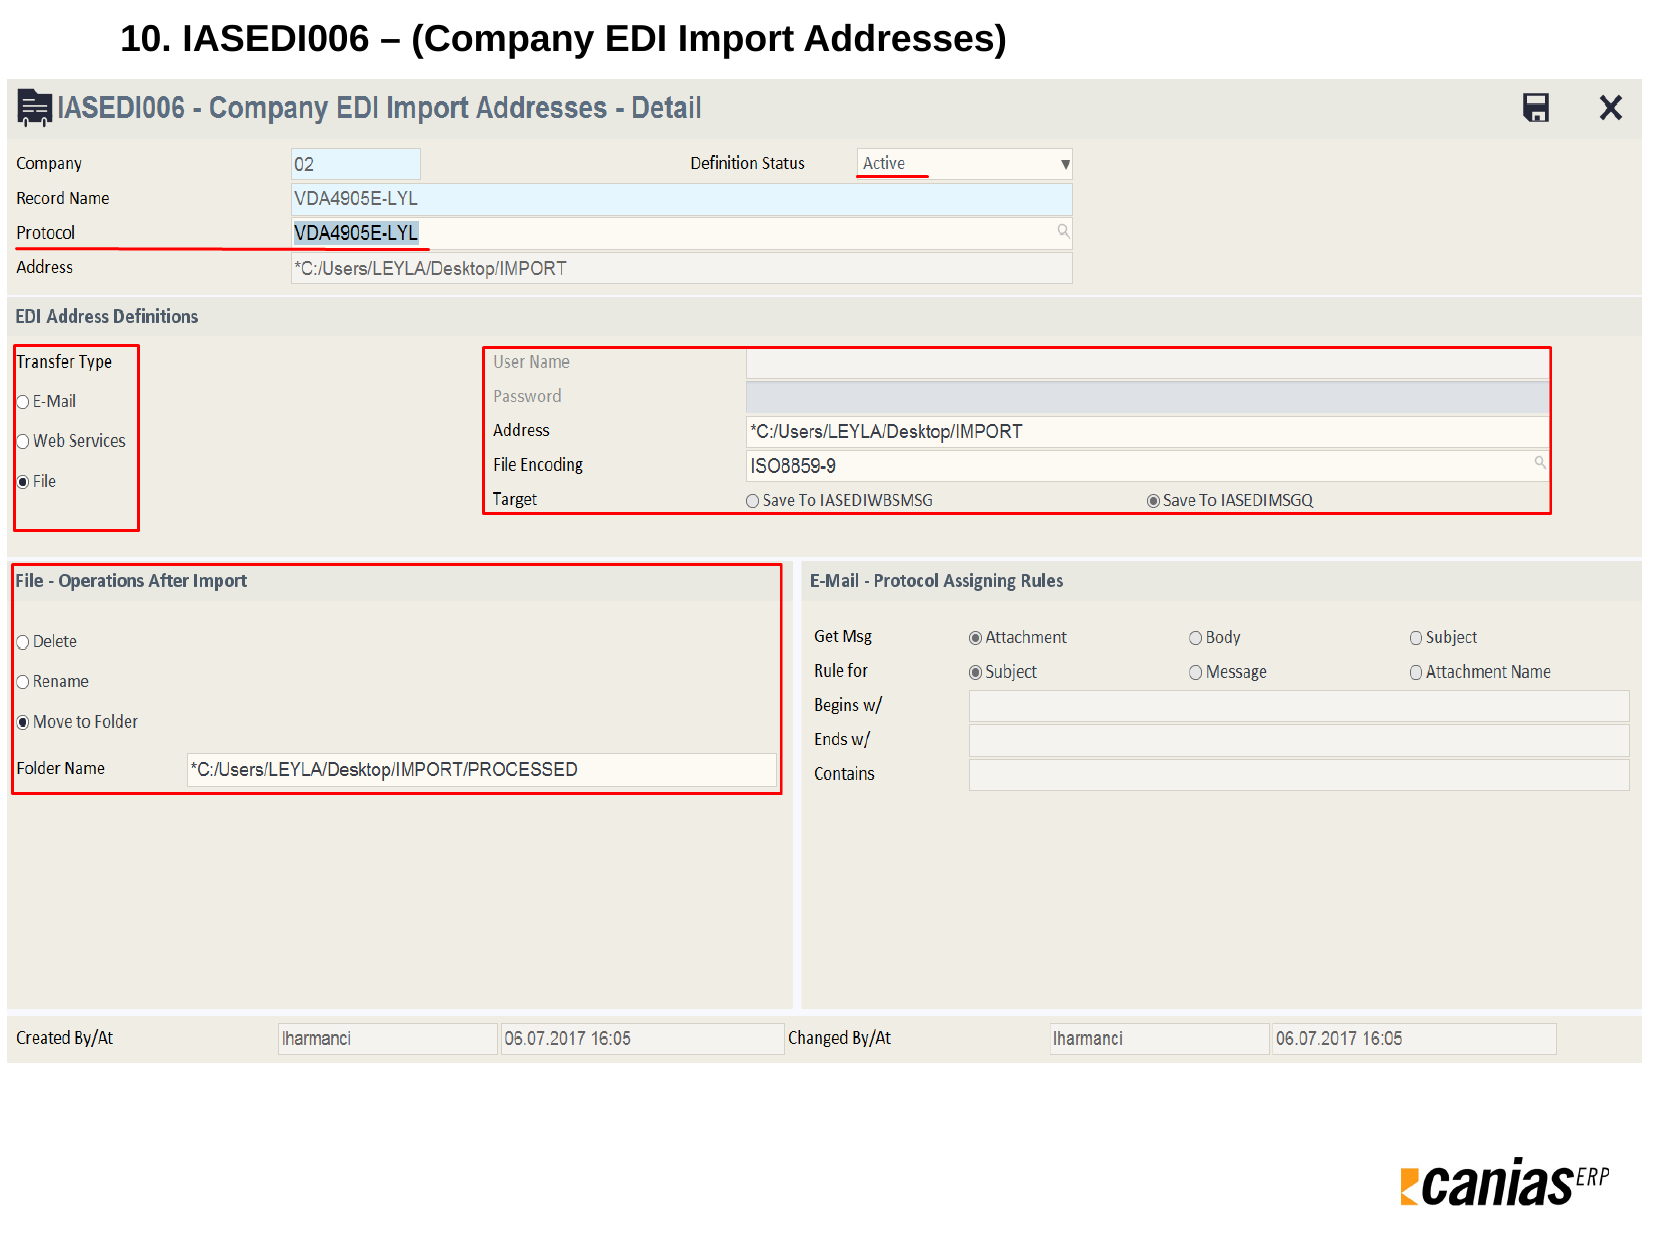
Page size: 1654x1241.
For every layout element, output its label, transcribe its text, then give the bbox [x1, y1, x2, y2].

picture [1375, 1139, 1635, 1223]
picture [7, 79, 1642, 1063]
text_box 10. IASEDI006 – (Company EDI Import Addresses) [10, 6, 1624, 65]
